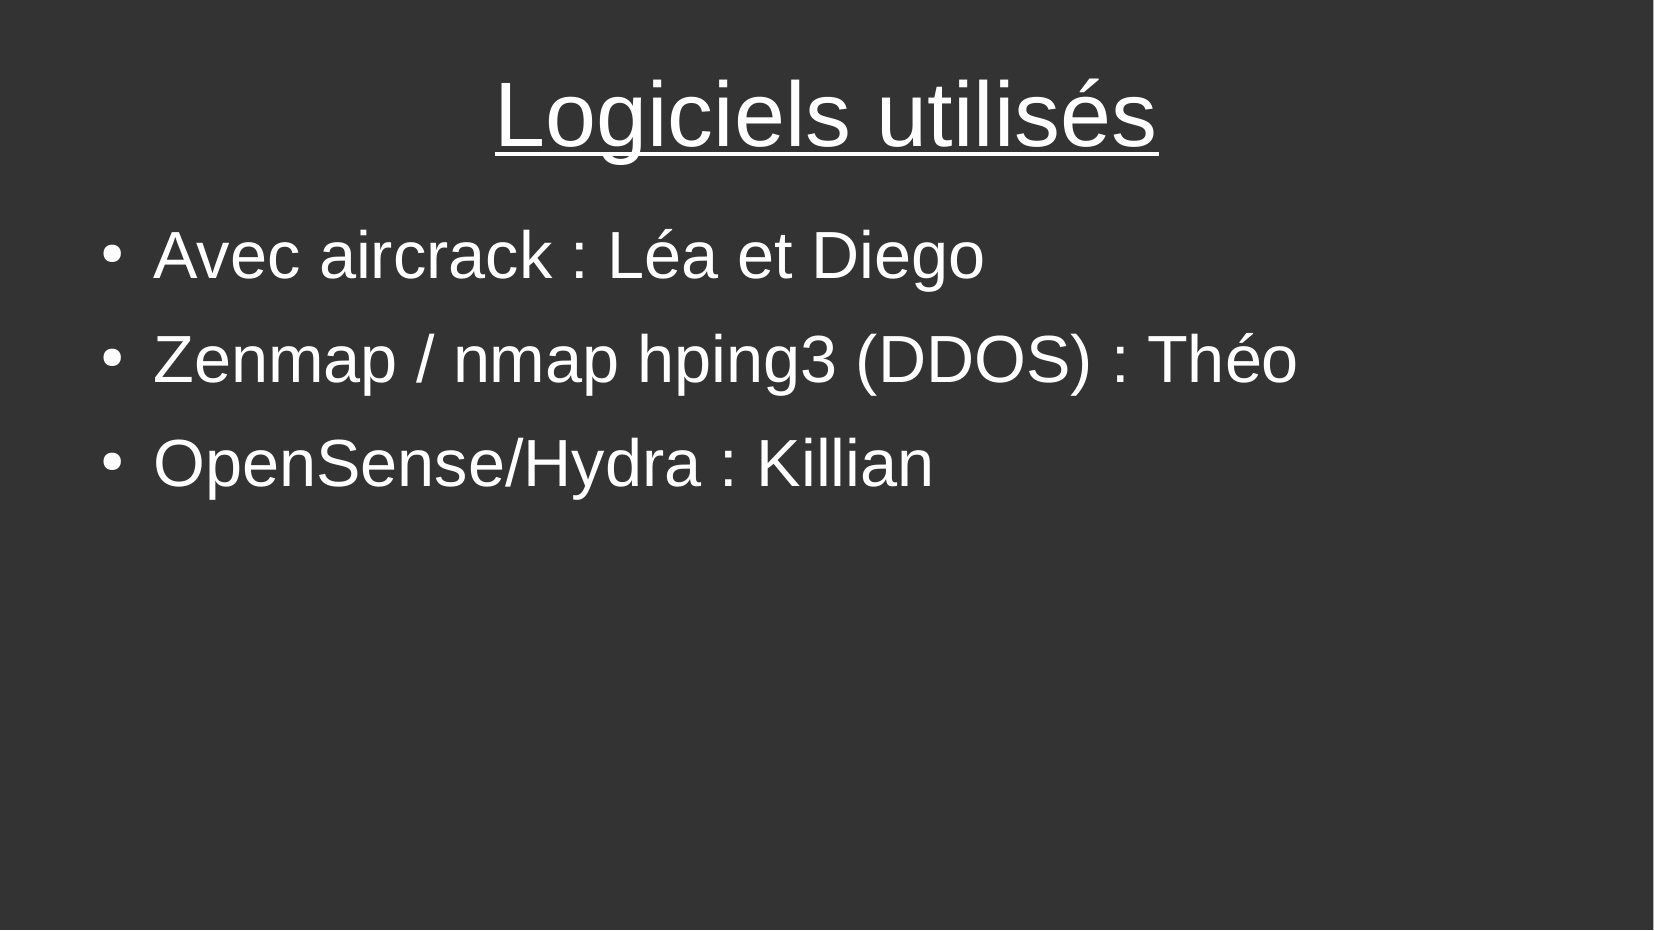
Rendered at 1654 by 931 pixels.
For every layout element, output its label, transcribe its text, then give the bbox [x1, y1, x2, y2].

list Avec aircrack : Léa et Diego Zenmap / nmap hping3 (DDOS) : Théo OpenSense/Hydra : Killian [82, 217, 1571, 758]
title Logiciels utilisés [82, 37, 1571, 193]
